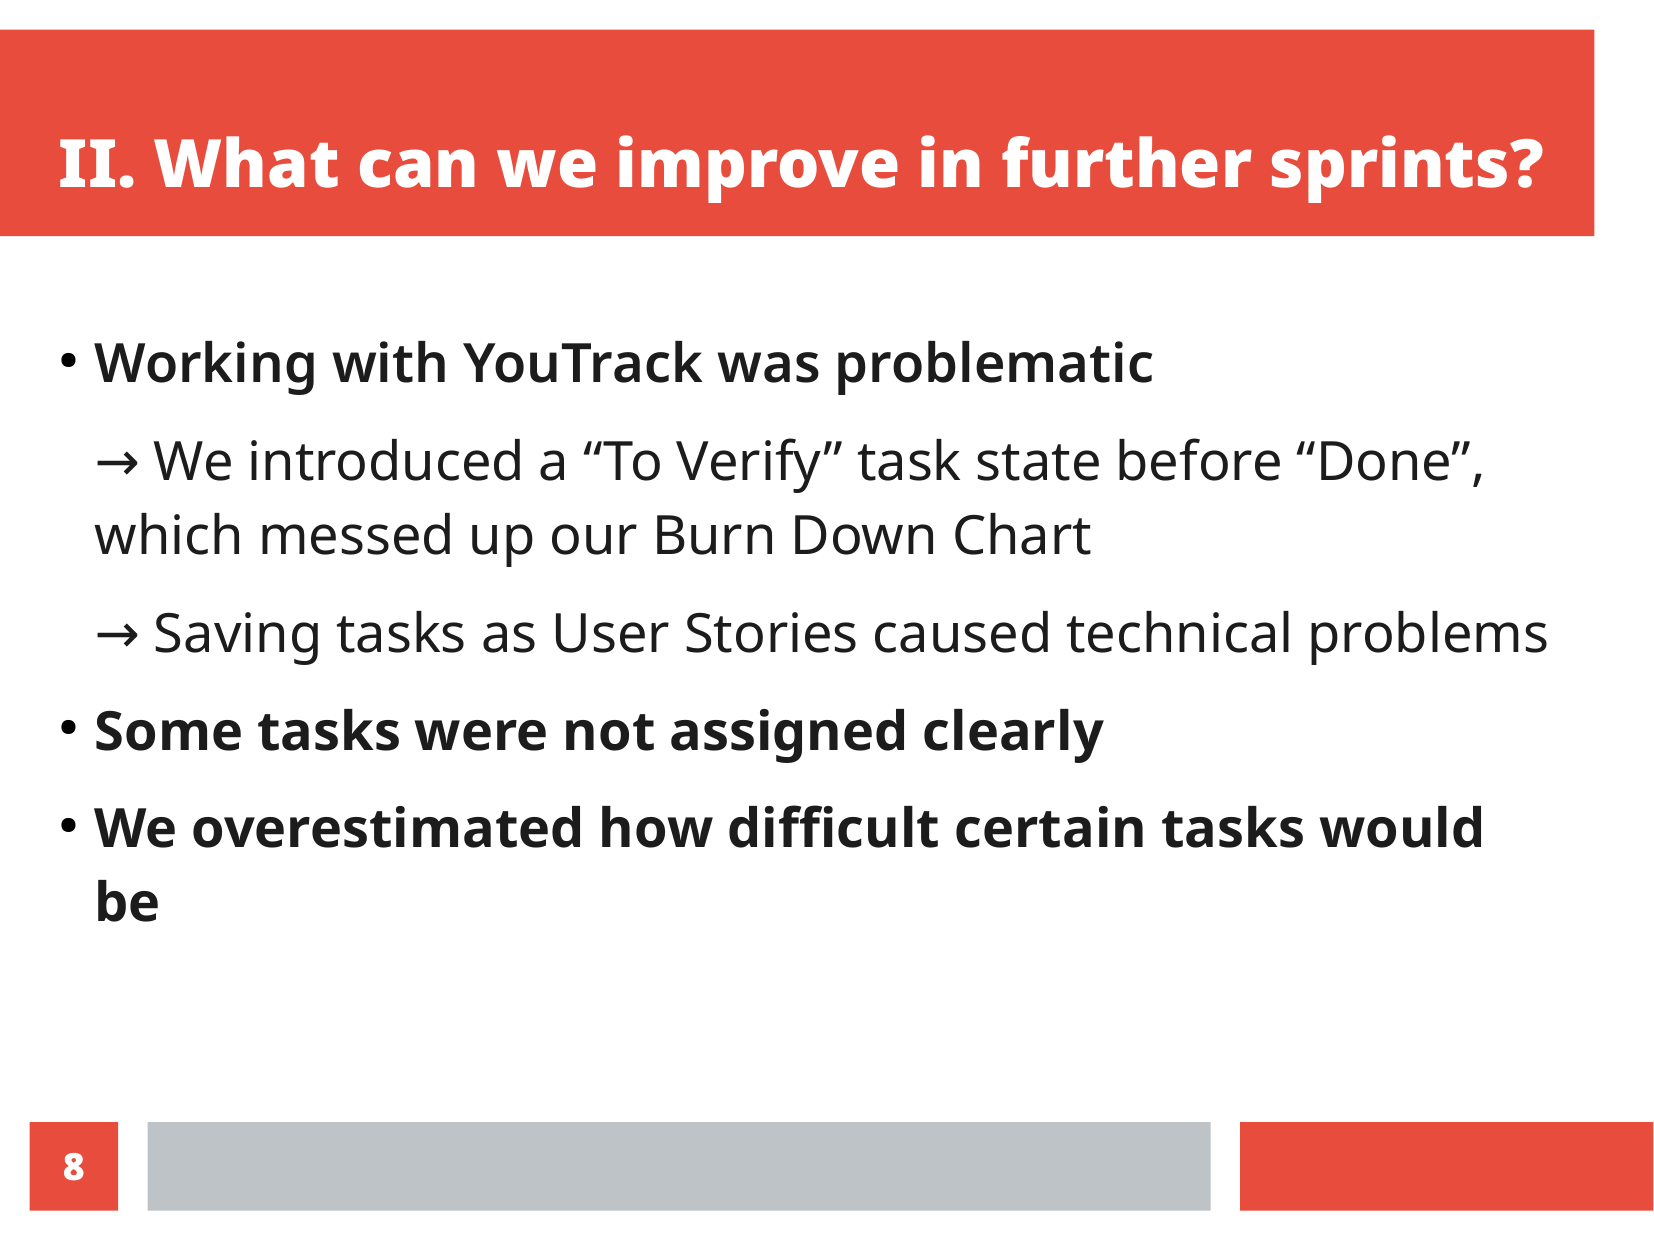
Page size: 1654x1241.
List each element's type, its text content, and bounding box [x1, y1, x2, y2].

list Working with YouTrack was problematic → We introduced a “To Verify” task state before “Done”, which messed up our Burn Down Chart → Saving tasks as User Stories caused technical problems Some tasks were not assigned clearly We overestimated how difficult certain tasks would be [59, 324, 1565, 1093]
title II. What can we improve in further sprints? [59, 59, 1595, 207]
